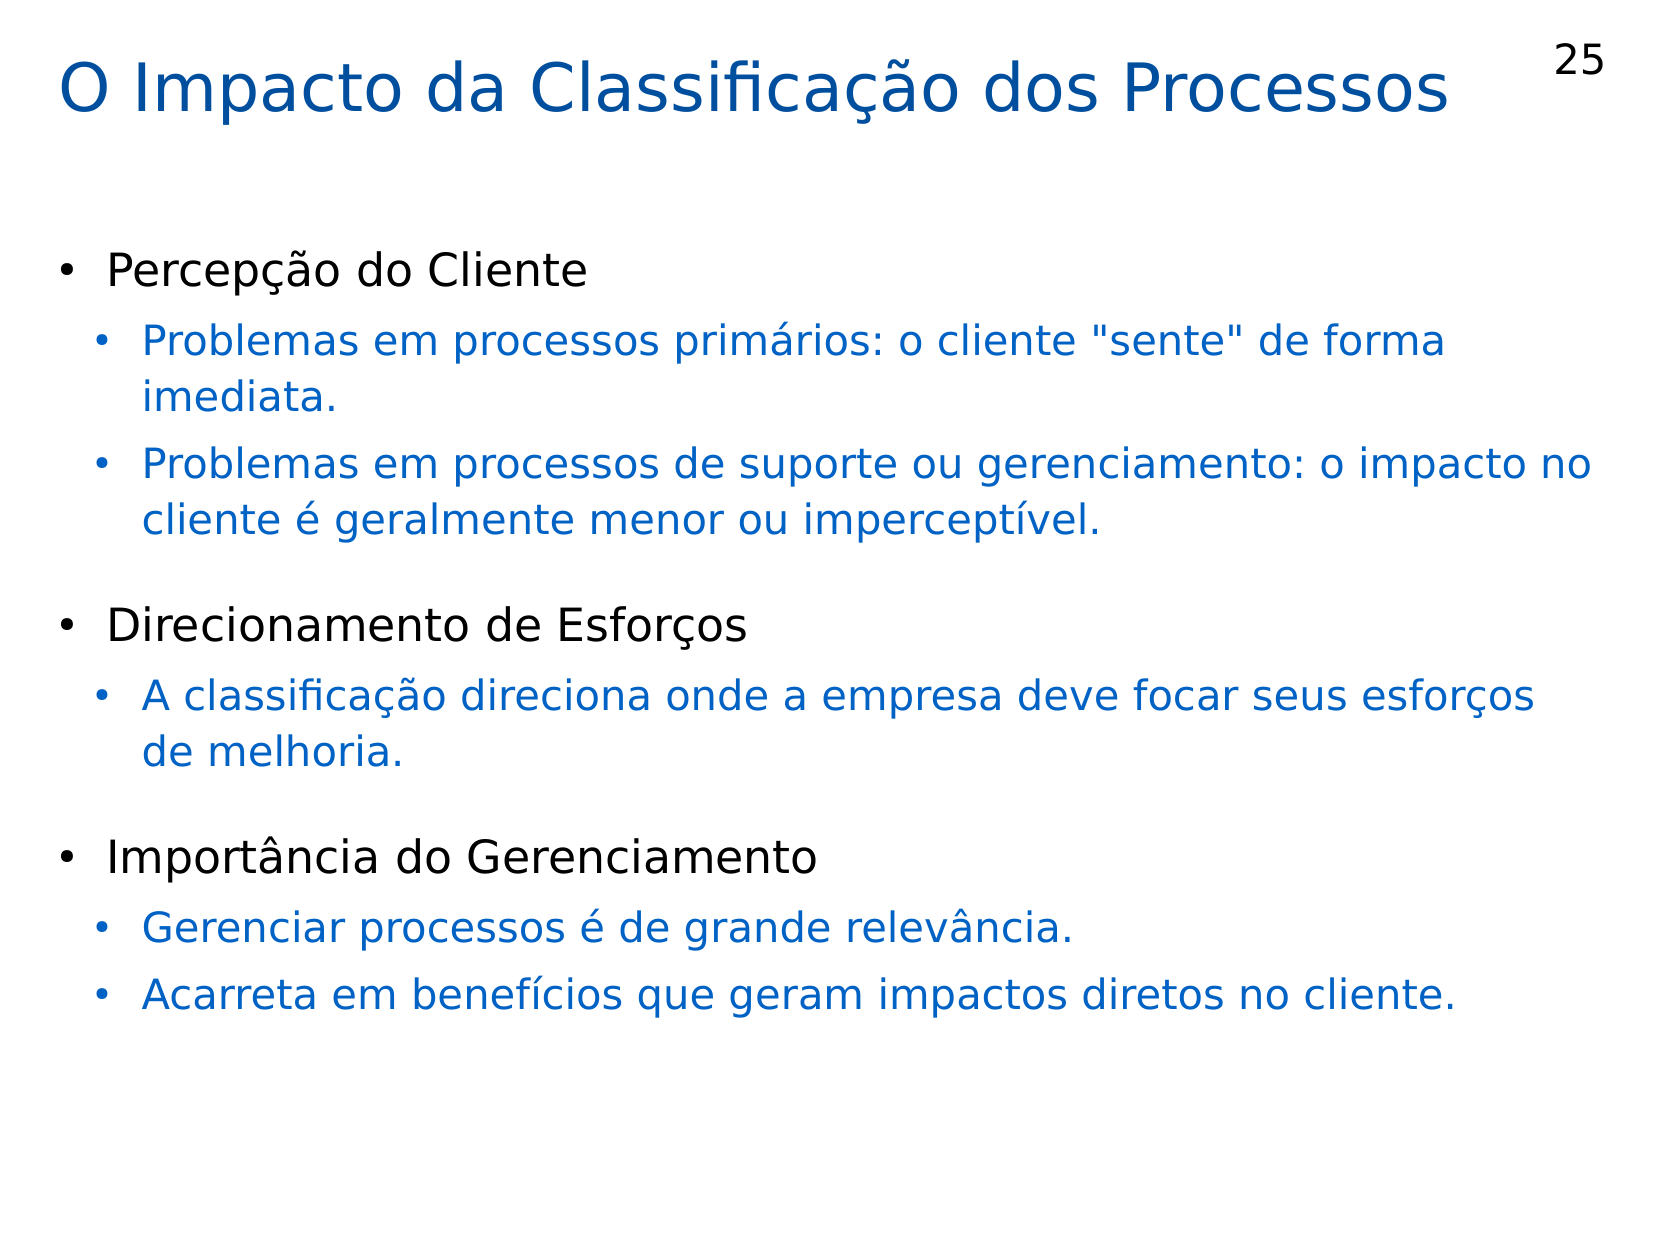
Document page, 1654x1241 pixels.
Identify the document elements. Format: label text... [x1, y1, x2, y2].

list Percepção do Cliente Problemas em processos primários: o cliente "sente" de forma imediata. Problemas em processos de suporte ou gerenciamento: o impacto no cliente é geralmente menor ou imperceptível. Direcionamento de Esforços A classificação direciona onde a empresa deve focar seus esforços de melhoria. Importância do Gerenciamento Gerenciar processos é de grande relevância. Acarreta em benefícios que geram impactos diretos no cliente. [59, 236, 1595, 1211]
title O Impacto da Classificação dos Processos [59, 29, 1506, 148]
